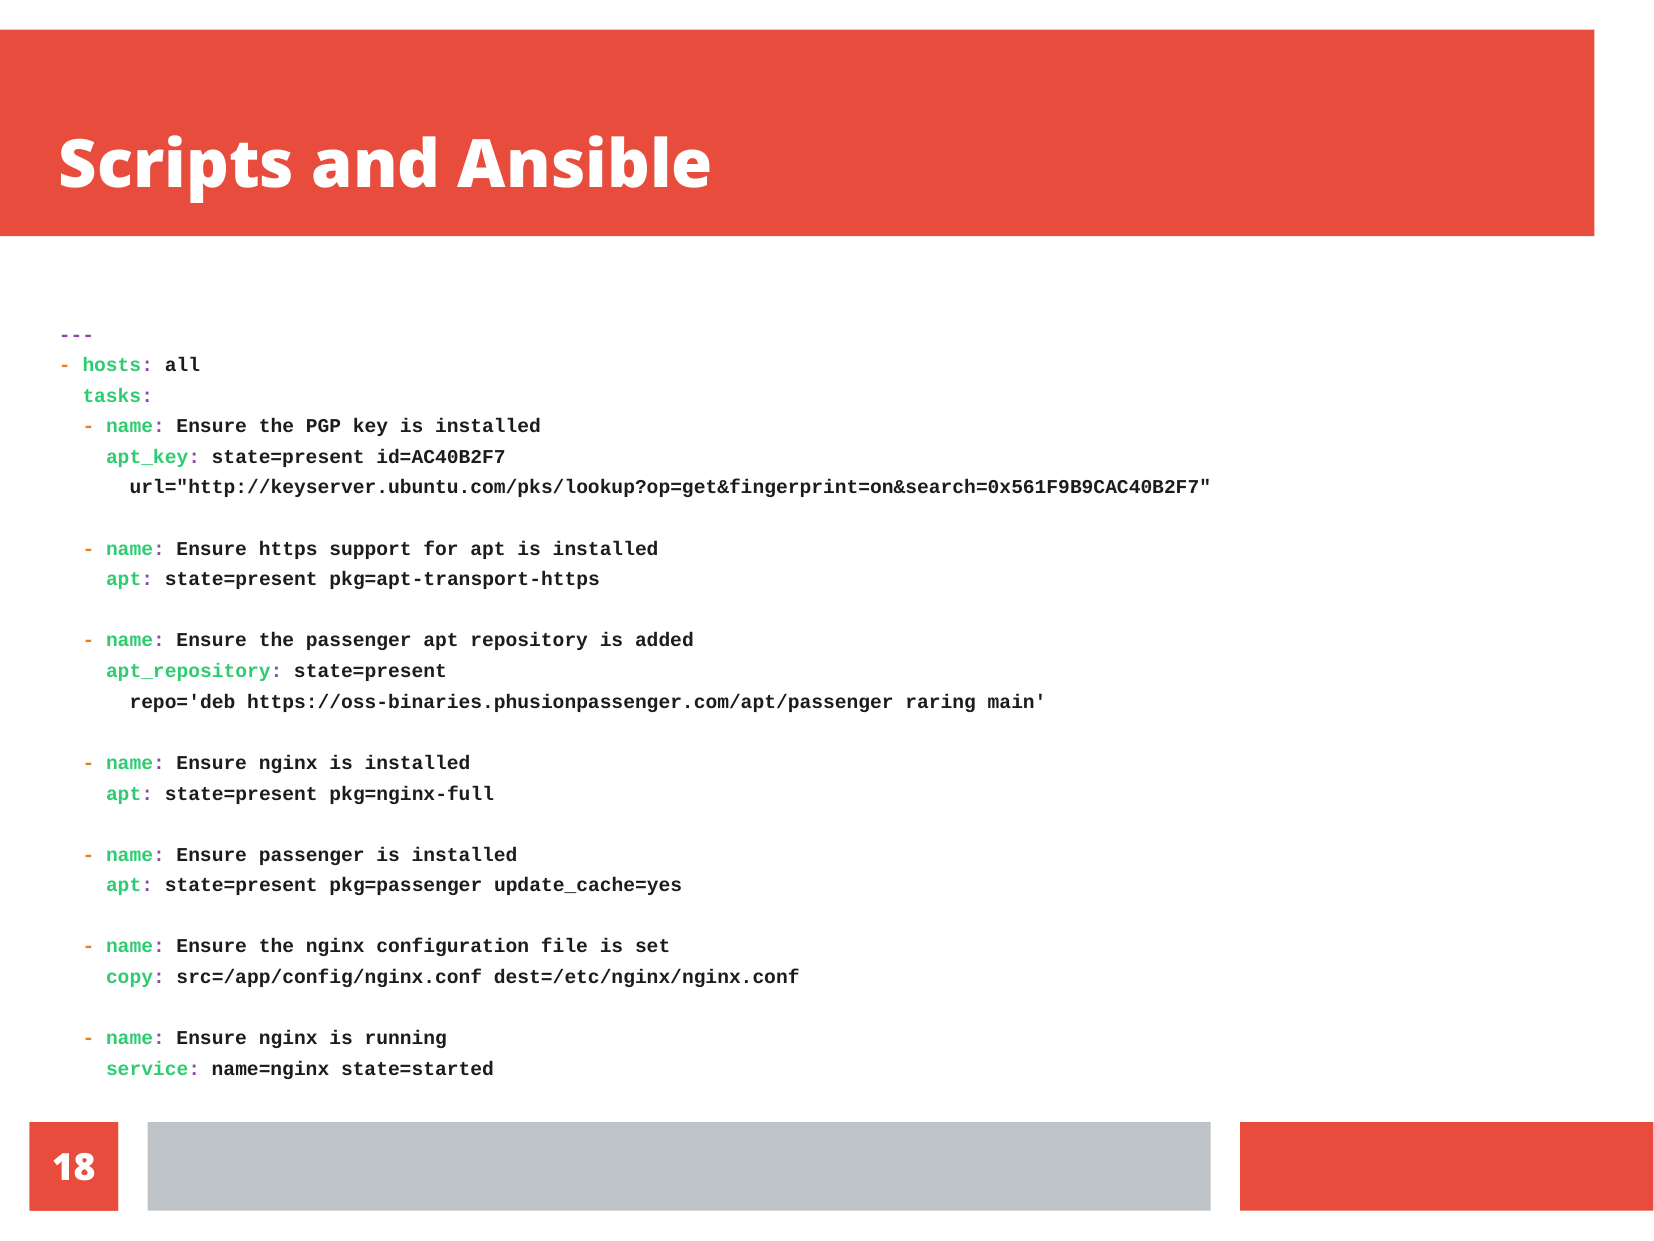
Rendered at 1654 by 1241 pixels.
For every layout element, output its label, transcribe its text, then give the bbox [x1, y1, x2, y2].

list --- - hosts: all tasks: - name: Ensure the PGP key is installed apt_key: state=present id=AC40B2F7 url="http://keyserver.ubuntu.com/pks/lookup?op=get&fingerprint=on&search=0x561F9B9CAC40B2F7" - name: Ensure https support for apt is installed apt: state=present pkg=apt-transport-https - name: Ensure the passenger apt repository is added apt_repository: state=present repo='deb https://oss-binaries.phusionpassenger.com/apt/passenger raring main' - name: Ensure nginx is installed apt: state=present pkg=nginx-full - name: Ensure passenger is installed apt: state=present pkg=passenger update_cache=yes - name: Ensure the nginx configuration file is set copy: src=/app/config/nginx.conf dest=/etc/nginx/nginx.conf - name: Ensure nginx is running service: name=nginx state=started [59, 324, 1565, 1093]
title Scripts and Ansible [59, 59, 1595, 207]
